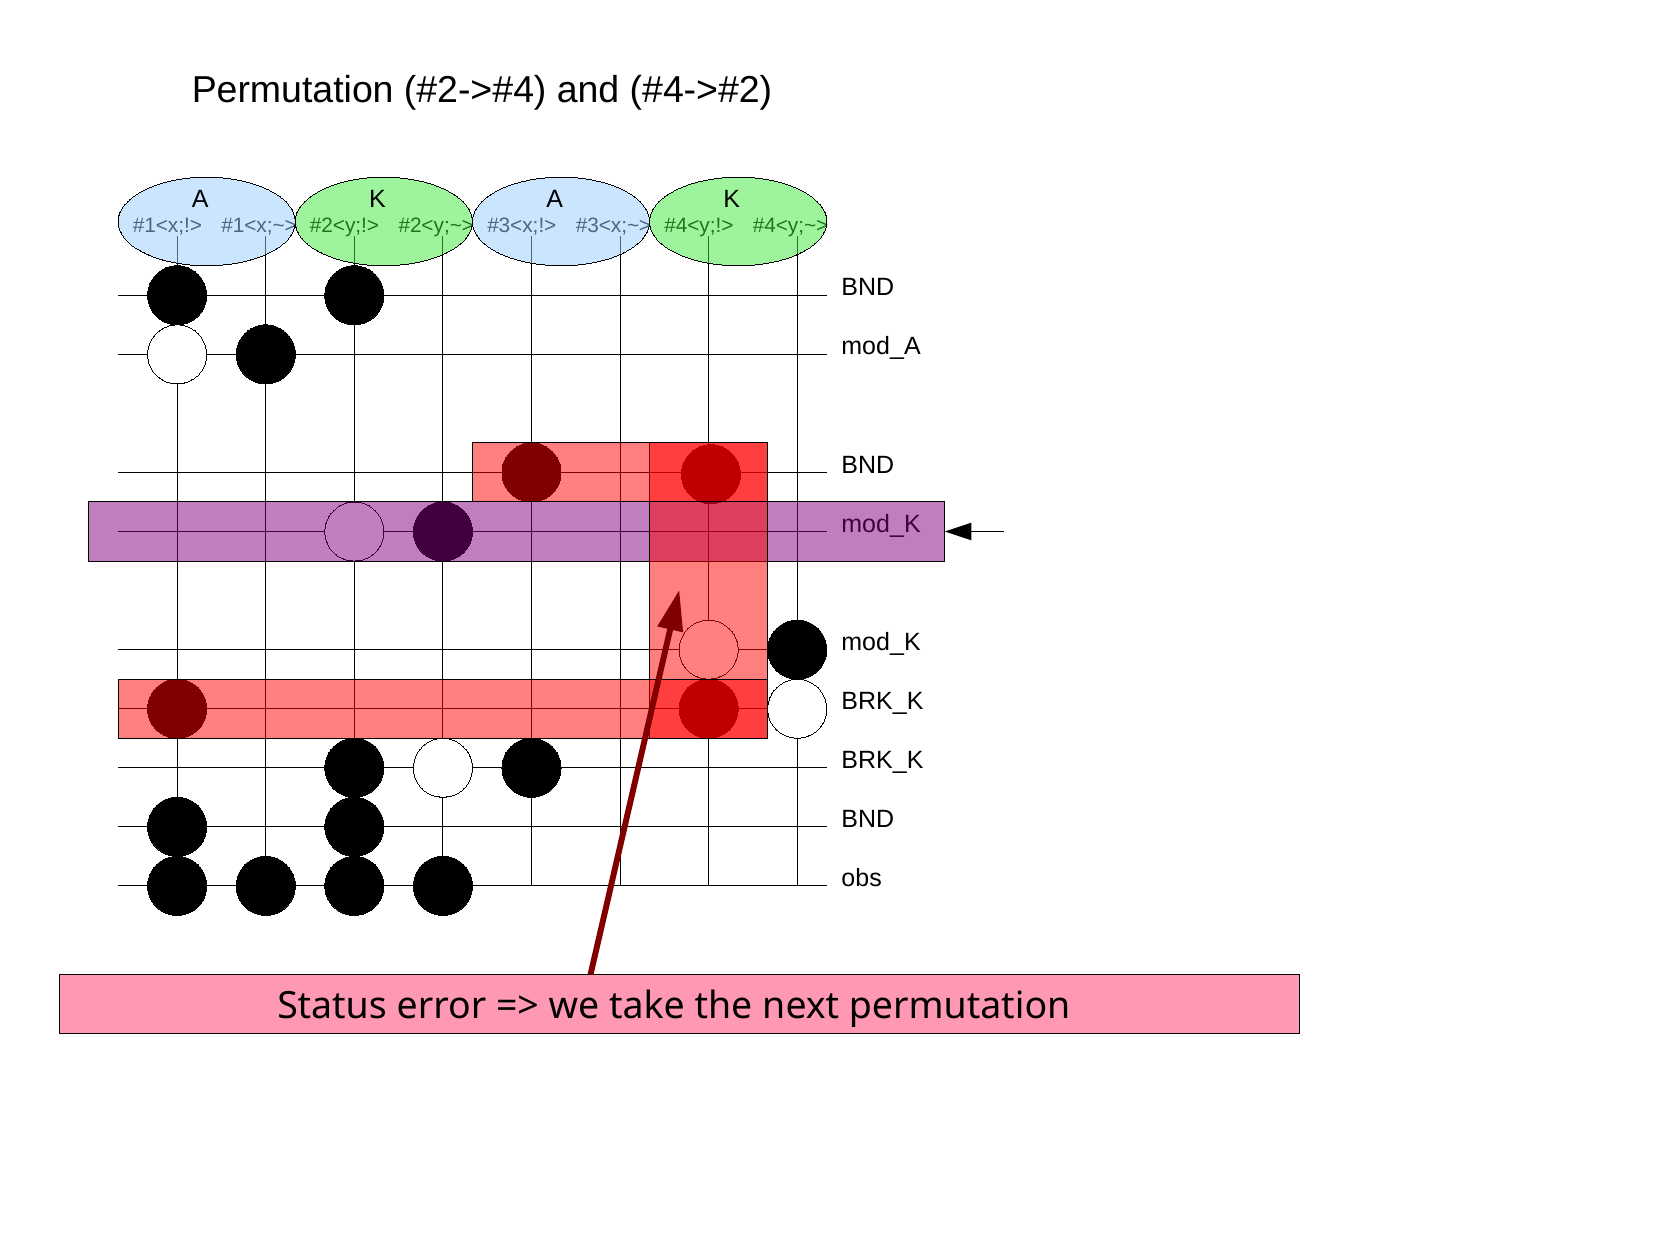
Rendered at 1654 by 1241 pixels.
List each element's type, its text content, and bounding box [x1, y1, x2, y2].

text_box mod_A [826, 324, 937, 384]
text_box [236, 324, 296, 384]
text_box [147, 797, 207, 916]
text_box Permutation (#2->#4) and (#4->#2) [177, 61, 788, 119]
text_box #1<x;!> [118, 228, 130, 245]
text_box BND [826, 265, 910, 324]
text_box A [177, 177, 224, 220]
text_box #3<x;~> [638, 230, 649, 245]
text_box mod_K [826, 620, 937, 679]
text_box #4<y;!> [649, 227, 661, 245]
text_box K [354, 177, 401, 220]
text_box [236, 856, 296, 916]
text_box [413, 856, 473, 916]
text_box Status error => we take the next permutation [59, 974, 1300, 1034]
text_box BND [826, 442, 910, 501]
text_box BRK_K [826, 738, 939, 798]
text_box K [708, 177, 756, 220]
text_box #3<x;!> [472, 227, 484, 245]
text_box #1<x;~> [283, 229, 295, 245]
text_box [118, 177, 827, 384]
text_box #2<y;!> [295, 228, 307, 245]
text_box BRK_K [826, 679, 939, 738]
text_box BND [826, 797, 910, 857]
text_box obs [826, 856, 897, 916]
text_box #2<y;~> [461, 230, 472, 245]
text_box #4<y;~> [815, 206, 843, 245]
text_box A [531, 177, 578, 220]
text_box [88, 442, 945, 916]
